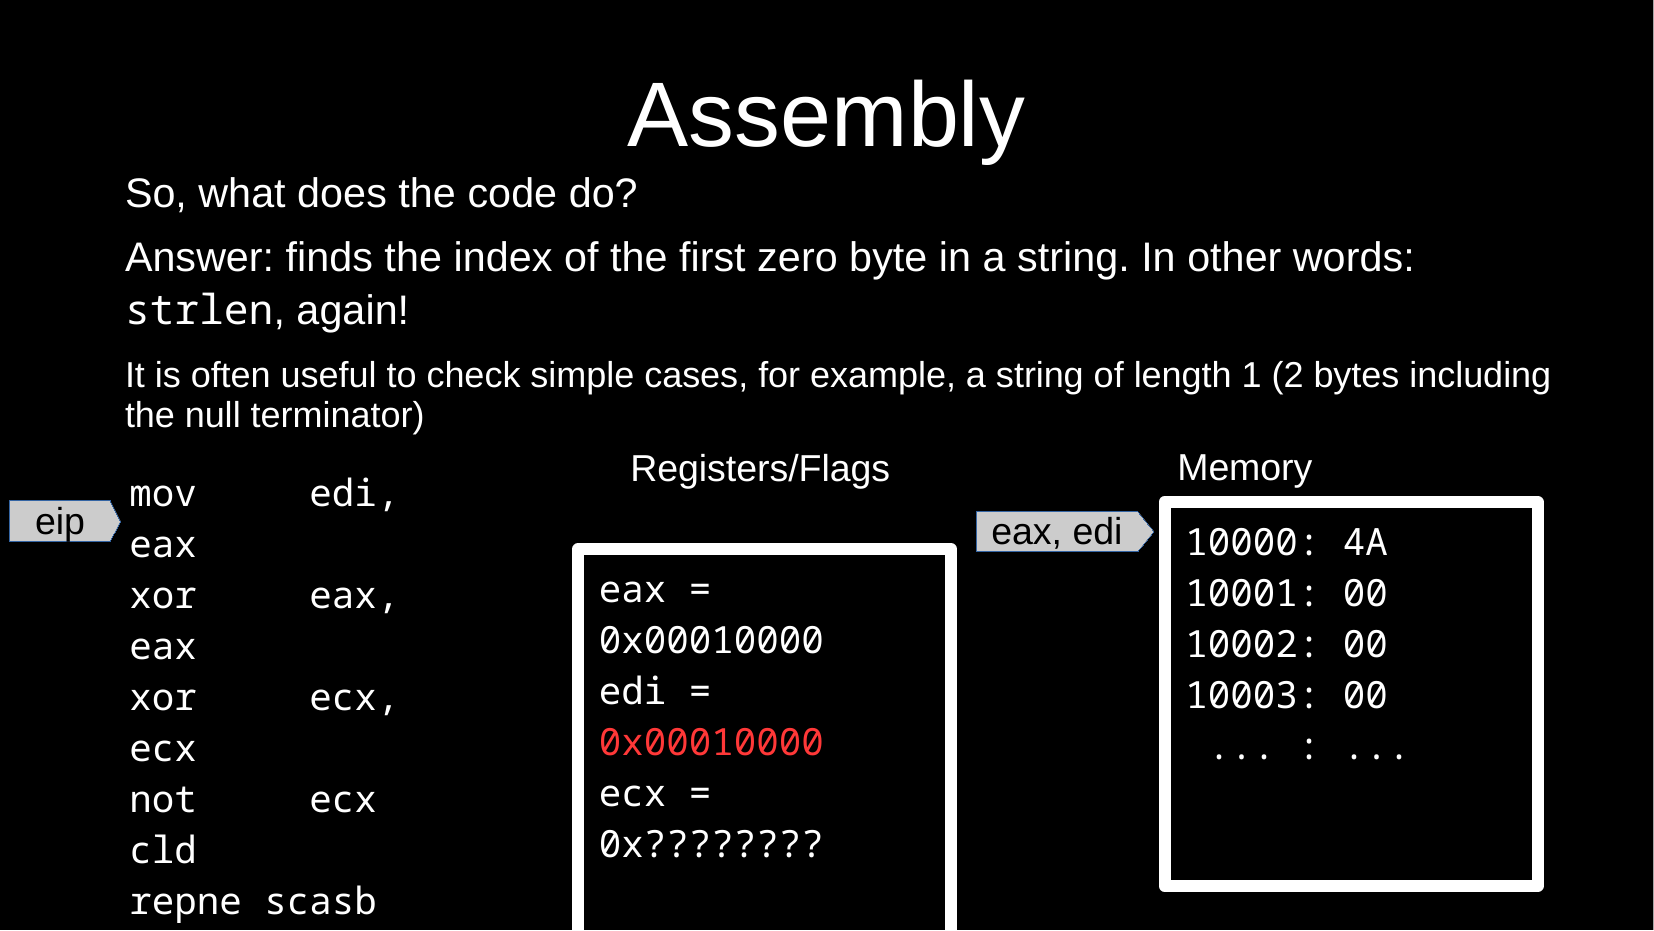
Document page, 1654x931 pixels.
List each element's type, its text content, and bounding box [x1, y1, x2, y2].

text_box eip [70, 516, 80, 532]
text_box eax, edi [976, 511, 1154, 552]
text_box Memory [1162, 441, 1463, 496]
text_box mov edi, eax xor eax, eax xor ecx, ecx not ecx cld repne scasb inc ecx not ecx mov eax, ecx ... [114, 459, 488, 887]
text_box eip [9, 500, 121, 542]
title Assembly [82, 37, 1571, 193]
text_box Registers/Flags [615, 441, 916, 498]
text_box 10000: 4A 10001: 00 10002: 00 10003: 00 ... : ... [1164, 501, 1538, 792]
list So, what does the code do? Answer: finds the index of the first zero byte in a string. In other words: strlen, again! It is often useful to check simple cases, for example, a string of length 1 (2 bytes including the null terminator) [81, 170, 1570, 441]
text_box eax = 0x00010000 edi = 0x00010000 ecx = 0x???????? DF: ? ZF: ? [578, 549, 952, 764]
